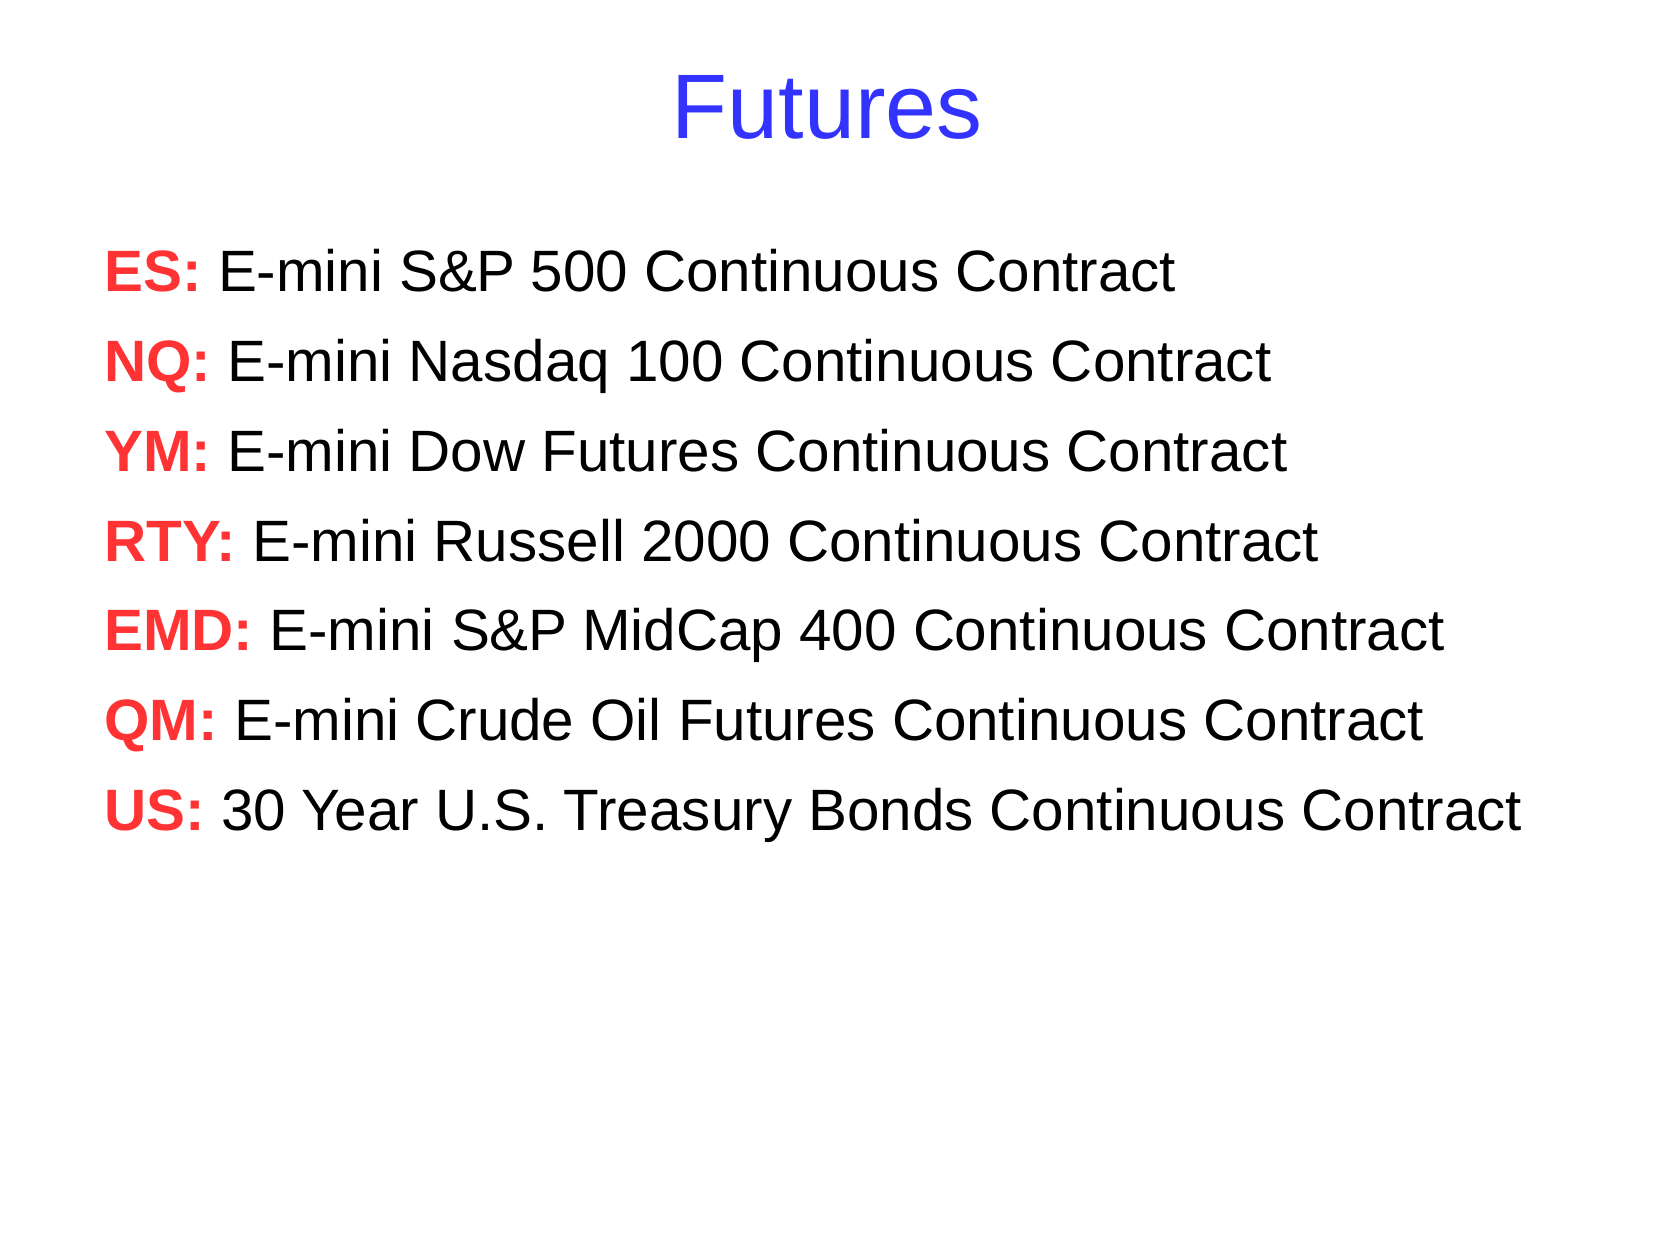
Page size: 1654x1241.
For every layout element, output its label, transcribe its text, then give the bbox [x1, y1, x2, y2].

text_box ES: E-mini S&P 500 Continuous Contract NQ: E-mini Nasdaq 100 Continuous Contract YM: E-mini Dow Futures Continuous Contract RTY: E-mini Russell 2000 Continuous Contract EMD: E-mini S&P MidCap 400 Continuous Contract QM: E-mini Crude Oil Futures Continuous Contract US: 30 Year U.S. Treasury Bonds Continuous Contract [90, 231, 1591, 940]
title Futures [82, 49, 1572, 166]
